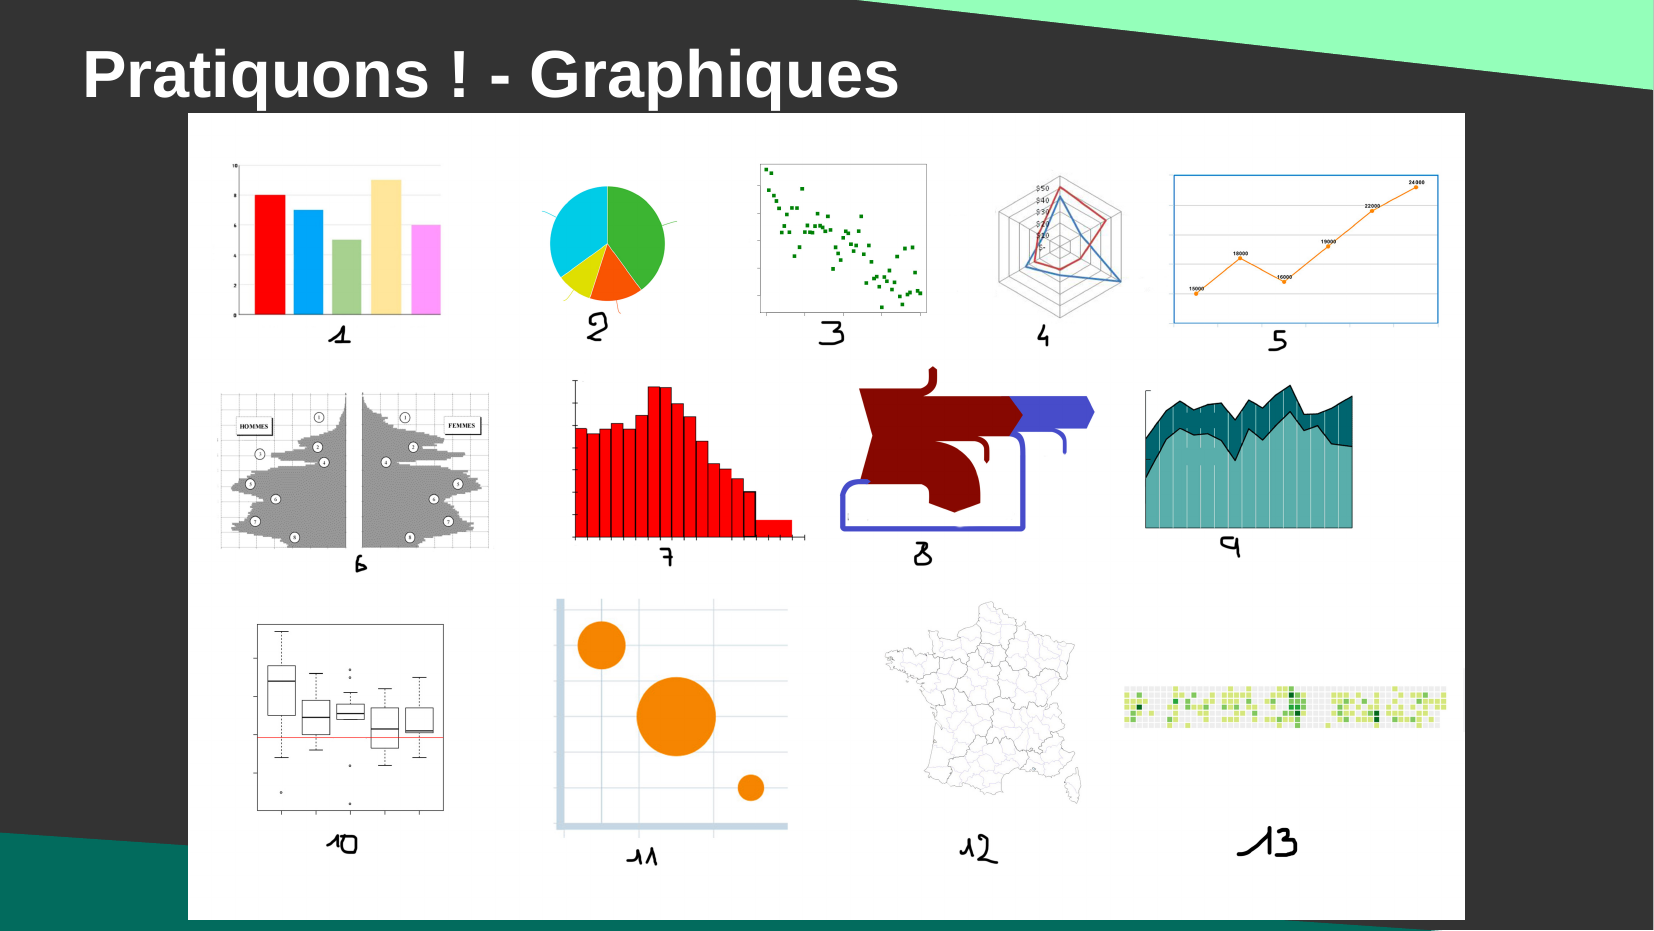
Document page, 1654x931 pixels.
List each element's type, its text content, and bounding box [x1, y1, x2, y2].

text_box [857, 0, 1654, 90]
picture [188, 113, 1465, 920]
title Pratiquons ! - Graphiques [82, 37, 1571, 114]
